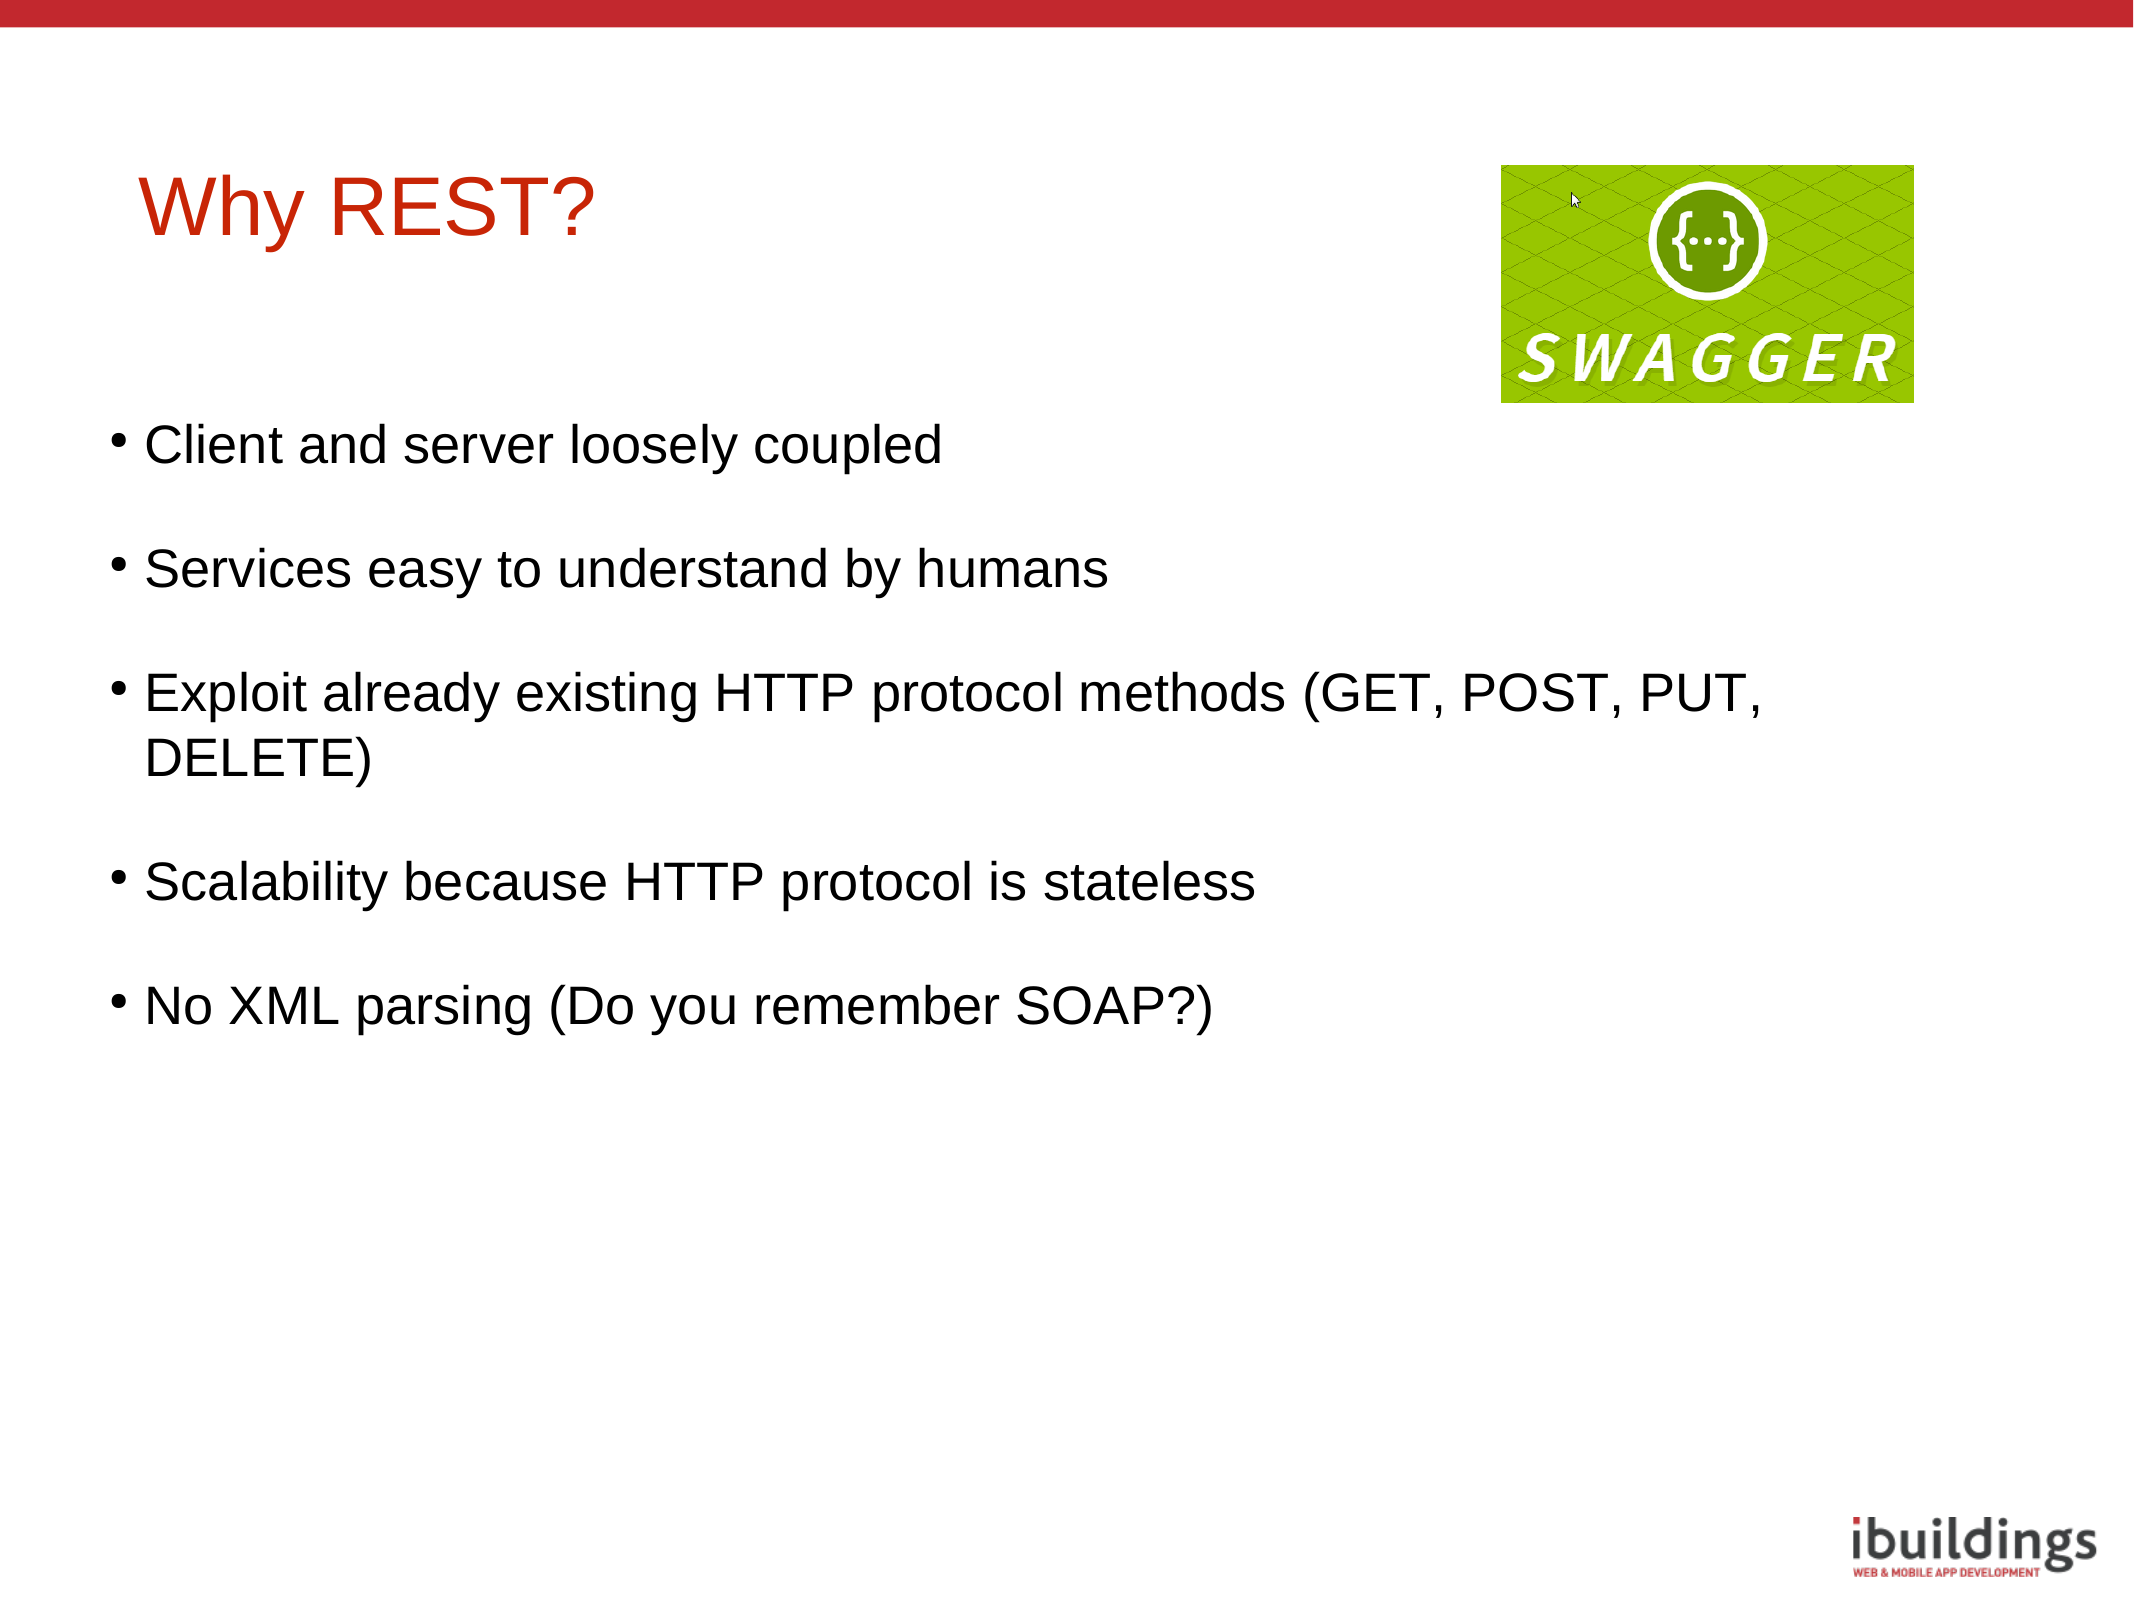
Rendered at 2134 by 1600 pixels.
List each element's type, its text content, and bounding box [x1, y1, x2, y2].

picture [1501, 165, 1914, 401]
text_box Client and server loosely coupled Services easy to understand by humans Exploit already existing HTTP protocol methods (GET, POST, PUT, DELETE) Scalability because HTTP protocol is stateless No XML parsing (Do you remember SOAP?) [94, 401, 1949, 1196]
title Why REST? [95, 137, 1916, 268]
picture [1853, 1517, 2099, 1577]
